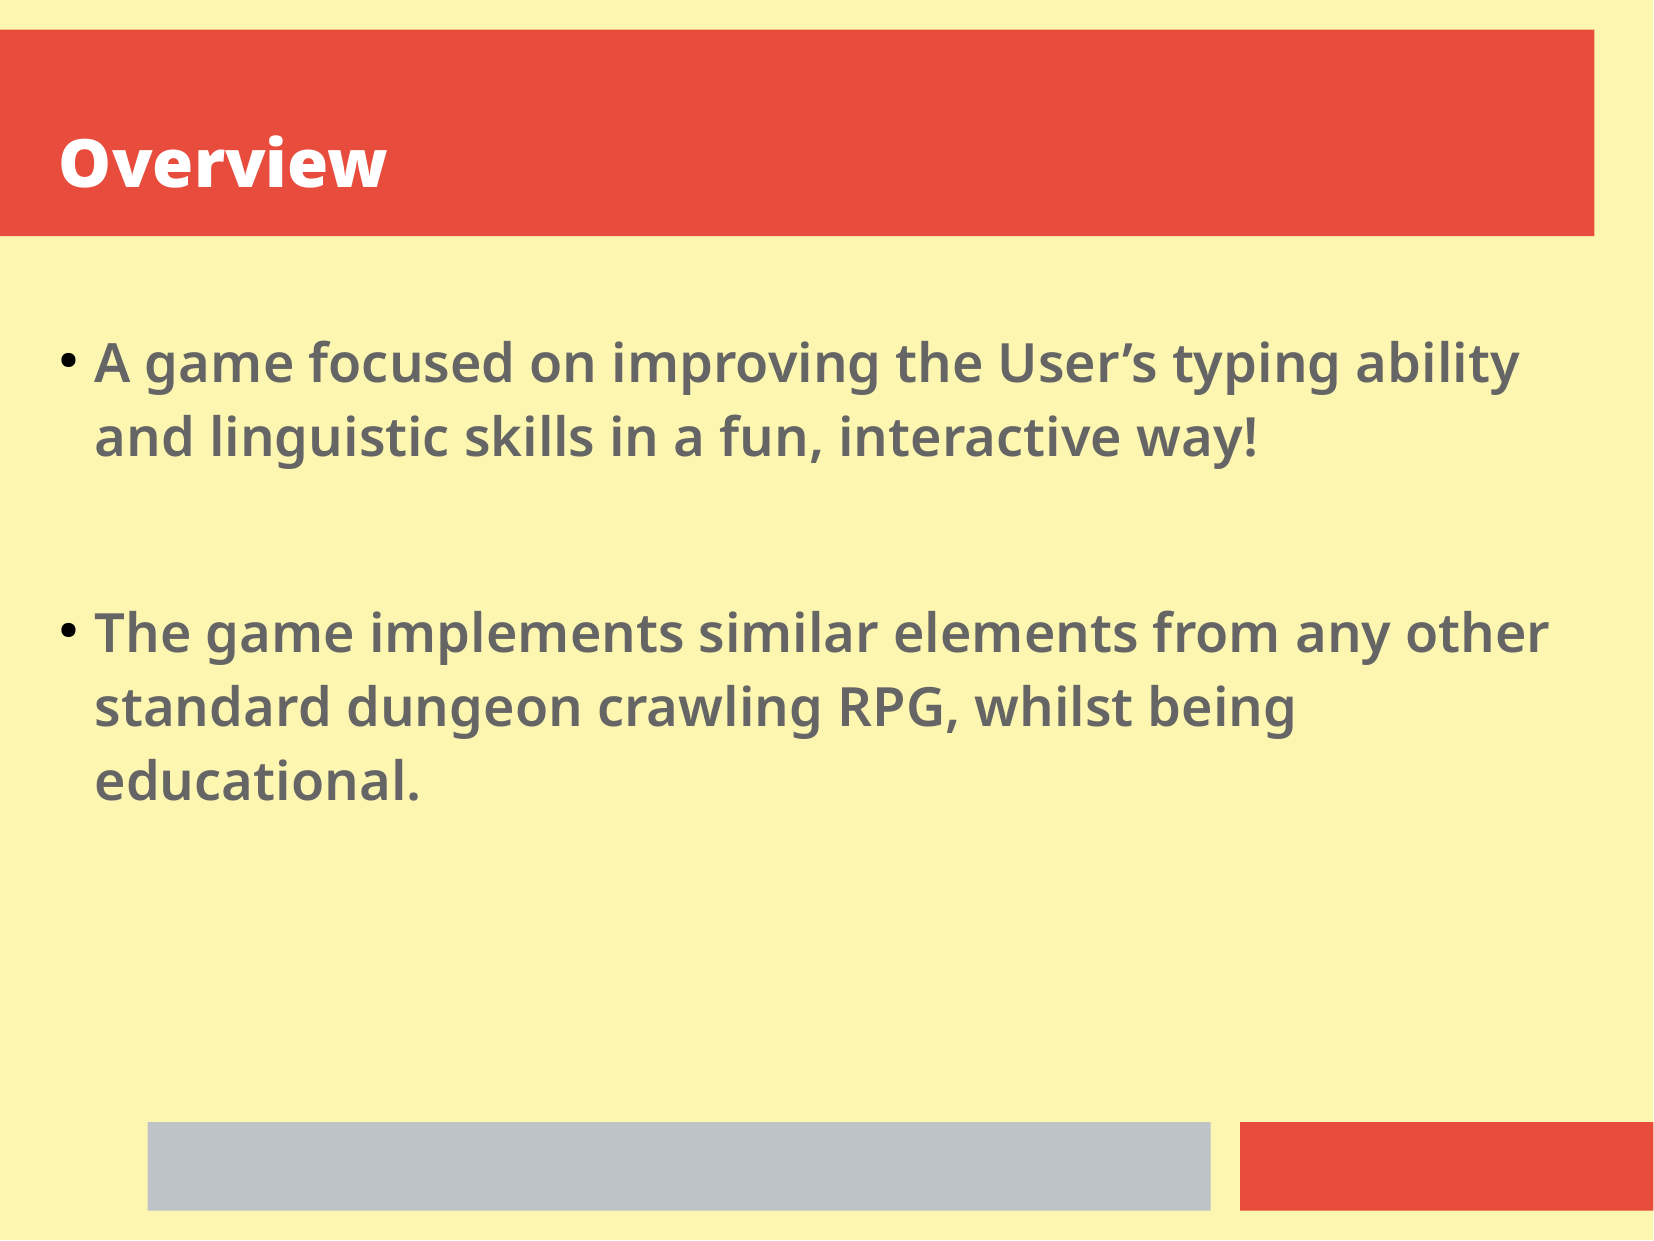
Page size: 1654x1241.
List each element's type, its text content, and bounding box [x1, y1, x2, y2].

title Overview [59, 59, 1595, 207]
list A game focused on improving the User’s typing ability and linguistic skills in a fun, interactive way! The game implements similar elements from any other standard dungeon crawling RPG, whilst being educational. [59, 324, 1565, 1093]
